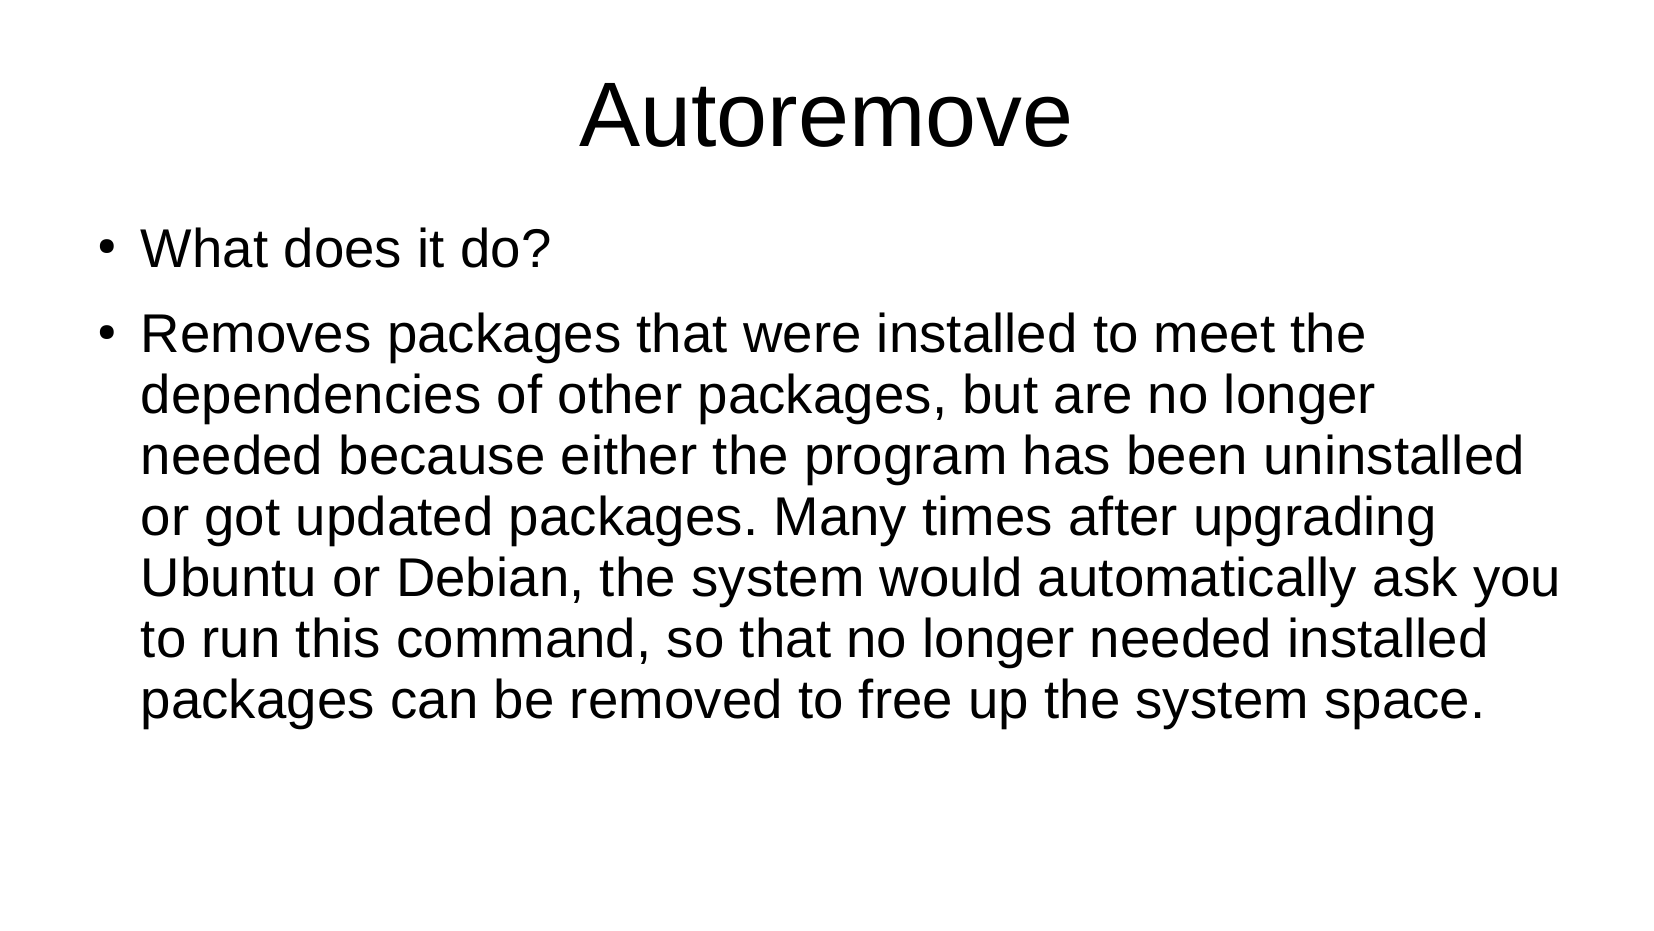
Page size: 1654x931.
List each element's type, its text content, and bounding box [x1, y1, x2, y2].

list What does it do? Removes packages that were installed to meet the dependencies of other packages, but are no longer needed because either the program has been uninstalled or got updated packages. Many times after upgrading Ubuntu or Debian, the system would automatically ask you to run this command, so that no longer needed installed packages can be removed to free up the system space. [82, 217, 1571, 758]
title Autoremove [82, 37, 1571, 193]
